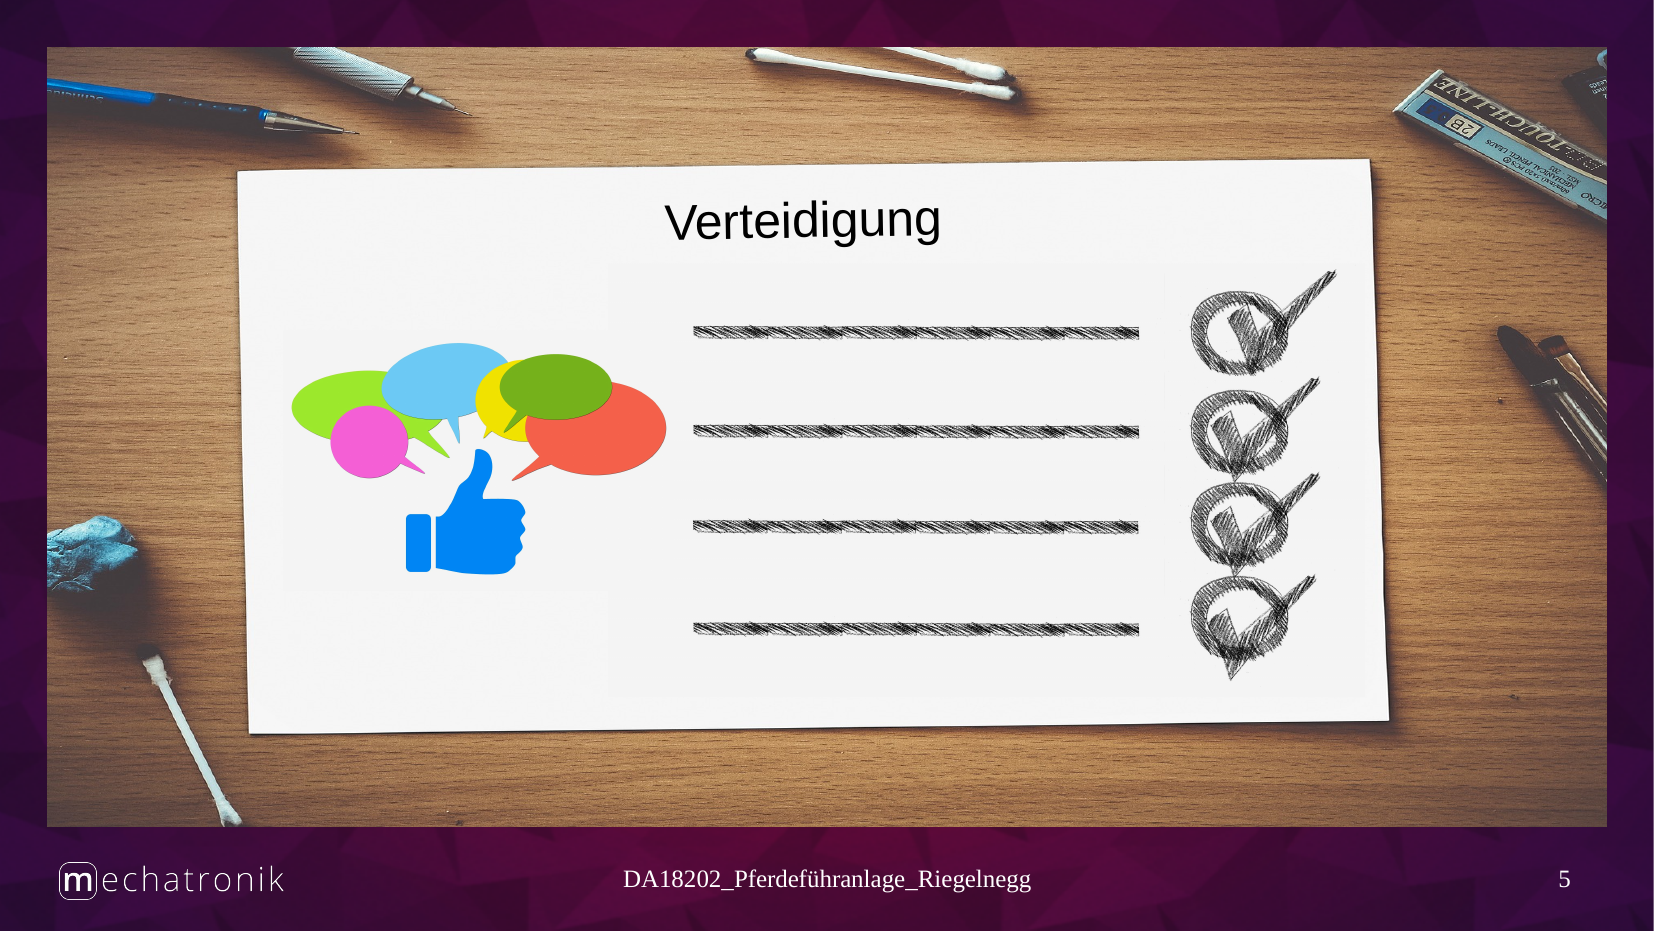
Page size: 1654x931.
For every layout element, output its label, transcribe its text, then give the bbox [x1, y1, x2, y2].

text_box Verteidigung [235, 175, 1371, 266]
picture [0, 0, 1654, 931]
